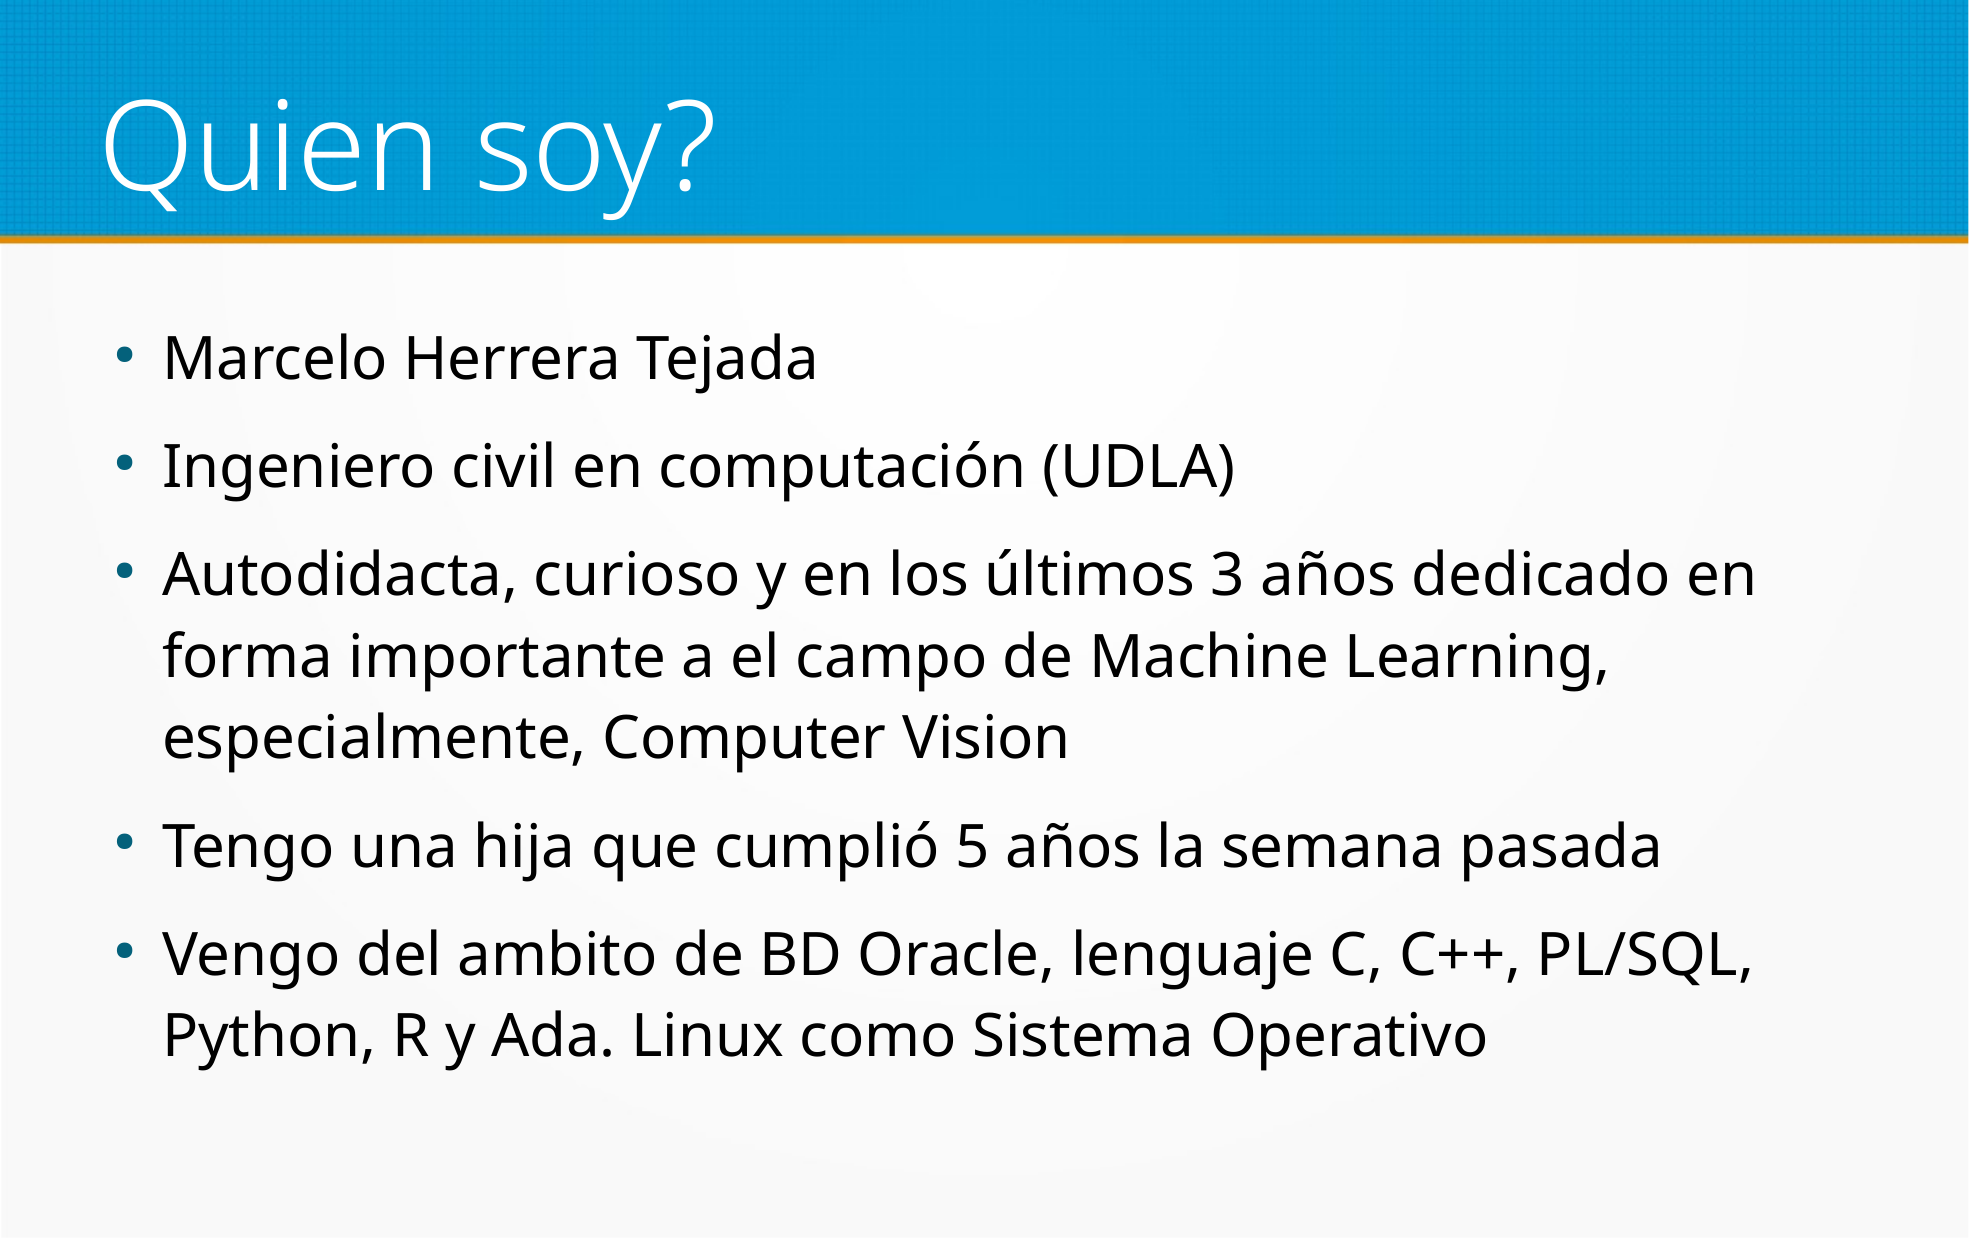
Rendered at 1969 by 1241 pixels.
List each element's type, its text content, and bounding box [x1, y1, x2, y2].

list Marcelo Herrera Tejada Ingeniero civil en computación (UDLA) Autodidacta, curioso y en los últimos 3 años dedicado en forma importante a el campo de Machine Learning, especialmente, Computer Vision Tengo una hija que cumplió 5 años la semana pasada Vengo del ambito de BD Oracle, lenguaje C, C++, PL/SQL, Python, R y Ada. Linux como Sistema Operativo [98, 315, 1861, 1081]
picture [0, 233, 1969, 1241]
title Quien soy? [98, 19, 1870, 227]
